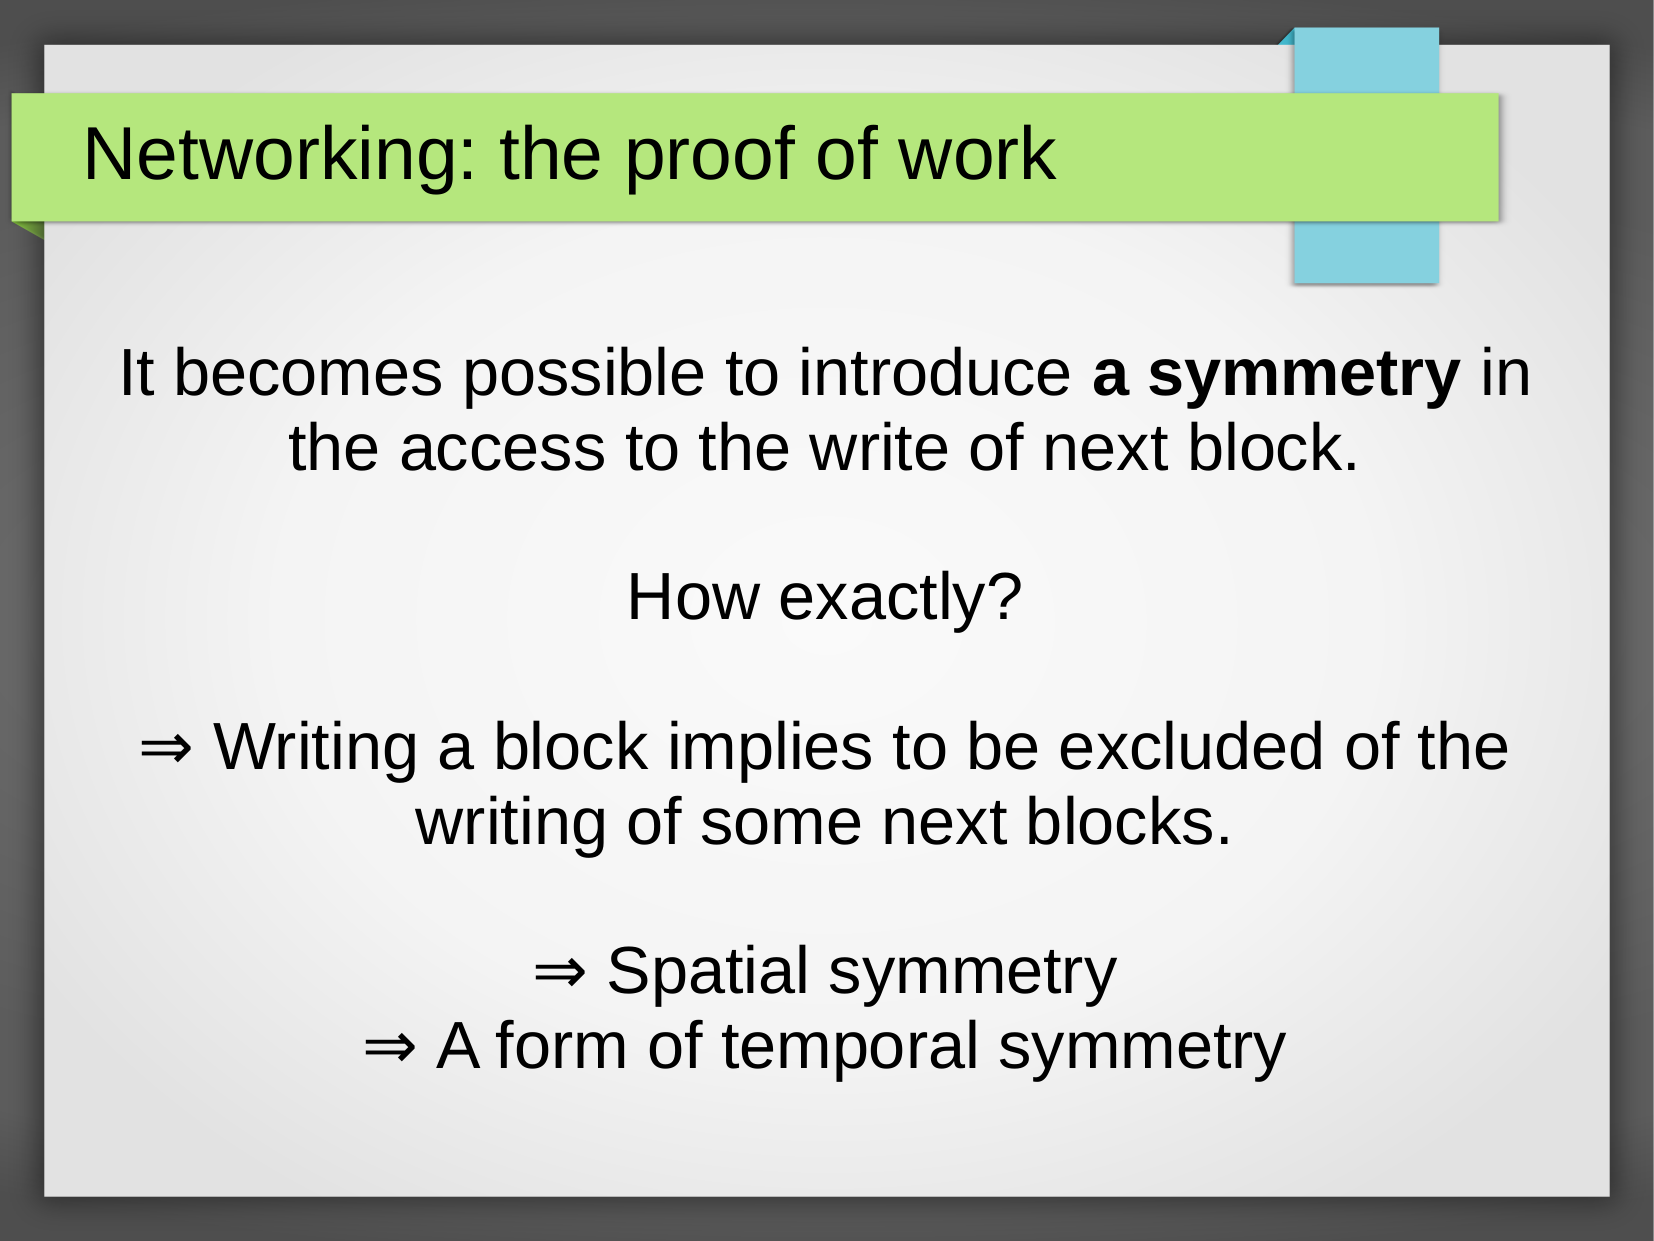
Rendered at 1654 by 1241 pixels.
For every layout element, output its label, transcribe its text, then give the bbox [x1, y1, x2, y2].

subtitle It becomes possible to introduce a symmetry in the access to the write of next block. How exactly? ⇒ Writing a block implies to be excluded of the writing of some next blocks. ⇒ Spatial symmetry ⇒ A form of temporal symmetry [81, 335, 1570, 1083]
title Networking: the proof of work [82, 94, 1501, 213]
picture [0, 0, 1654, 1241]
